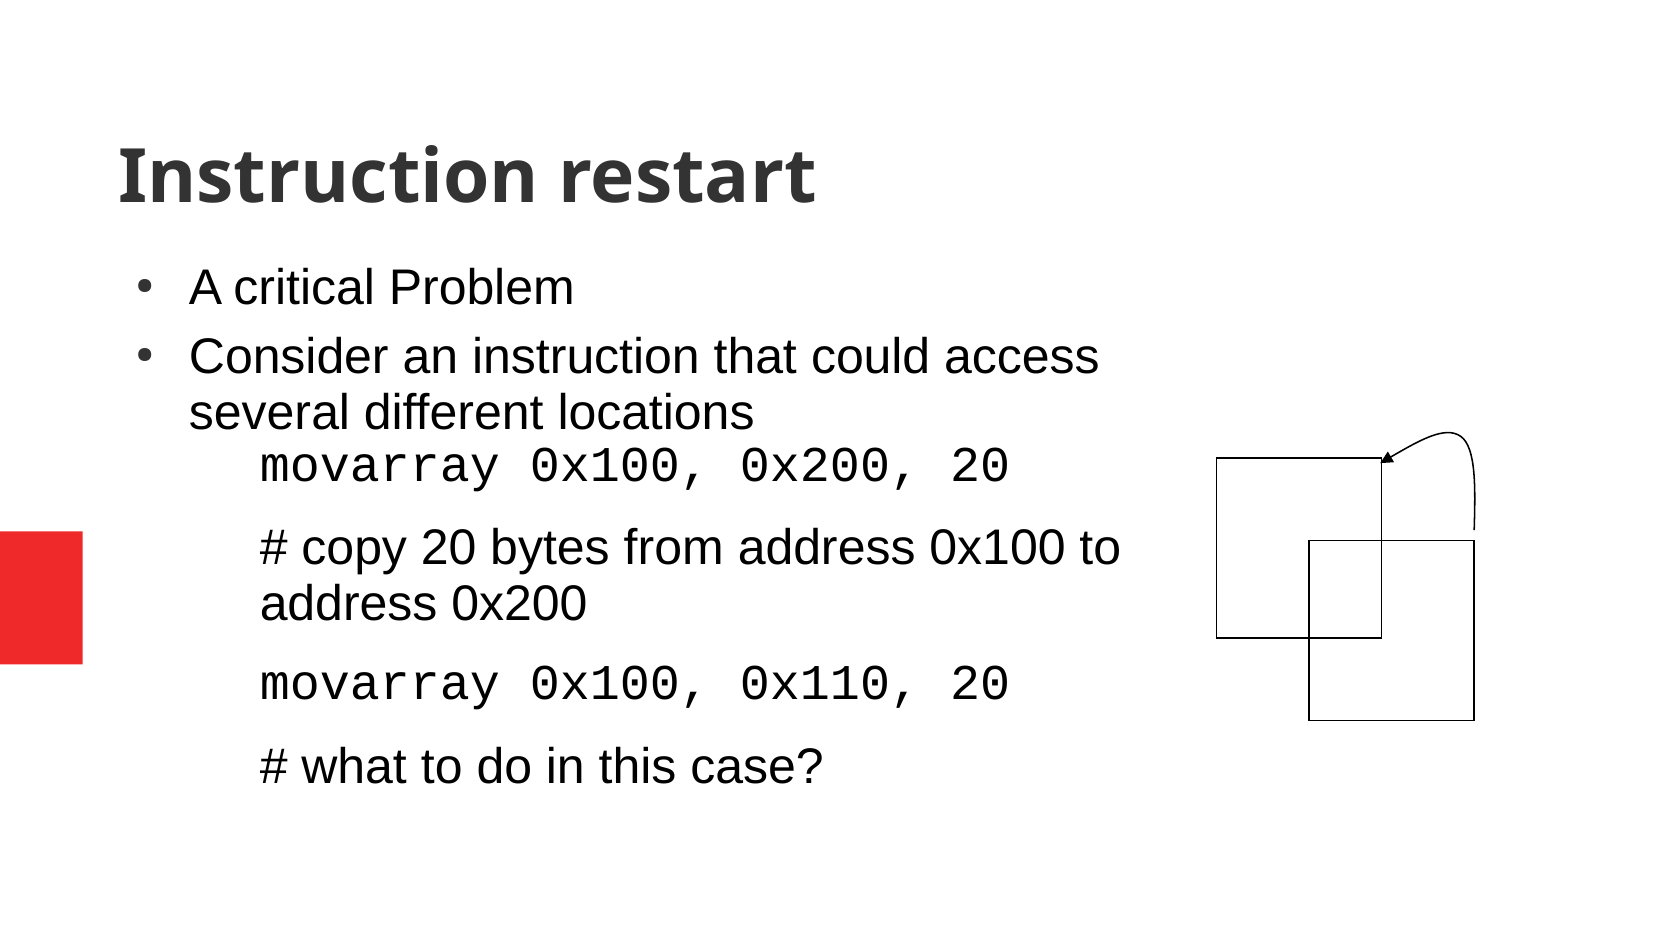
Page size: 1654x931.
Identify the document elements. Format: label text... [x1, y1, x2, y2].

text_box [1216, 457, 1382, 638]
list A critical Problem Consider an instruction that could access several different locations movarray 0x100, 0x200, 20 # copy 20 bytes from address 0x100 to address 0x200 movarray 0x100, 0x110, 20 # what to do in this case? [118, 259, 1134, 851]
text_box [1310, 541, 1382, 638]
title Instruction restart [118, 85, 1524, 263]
